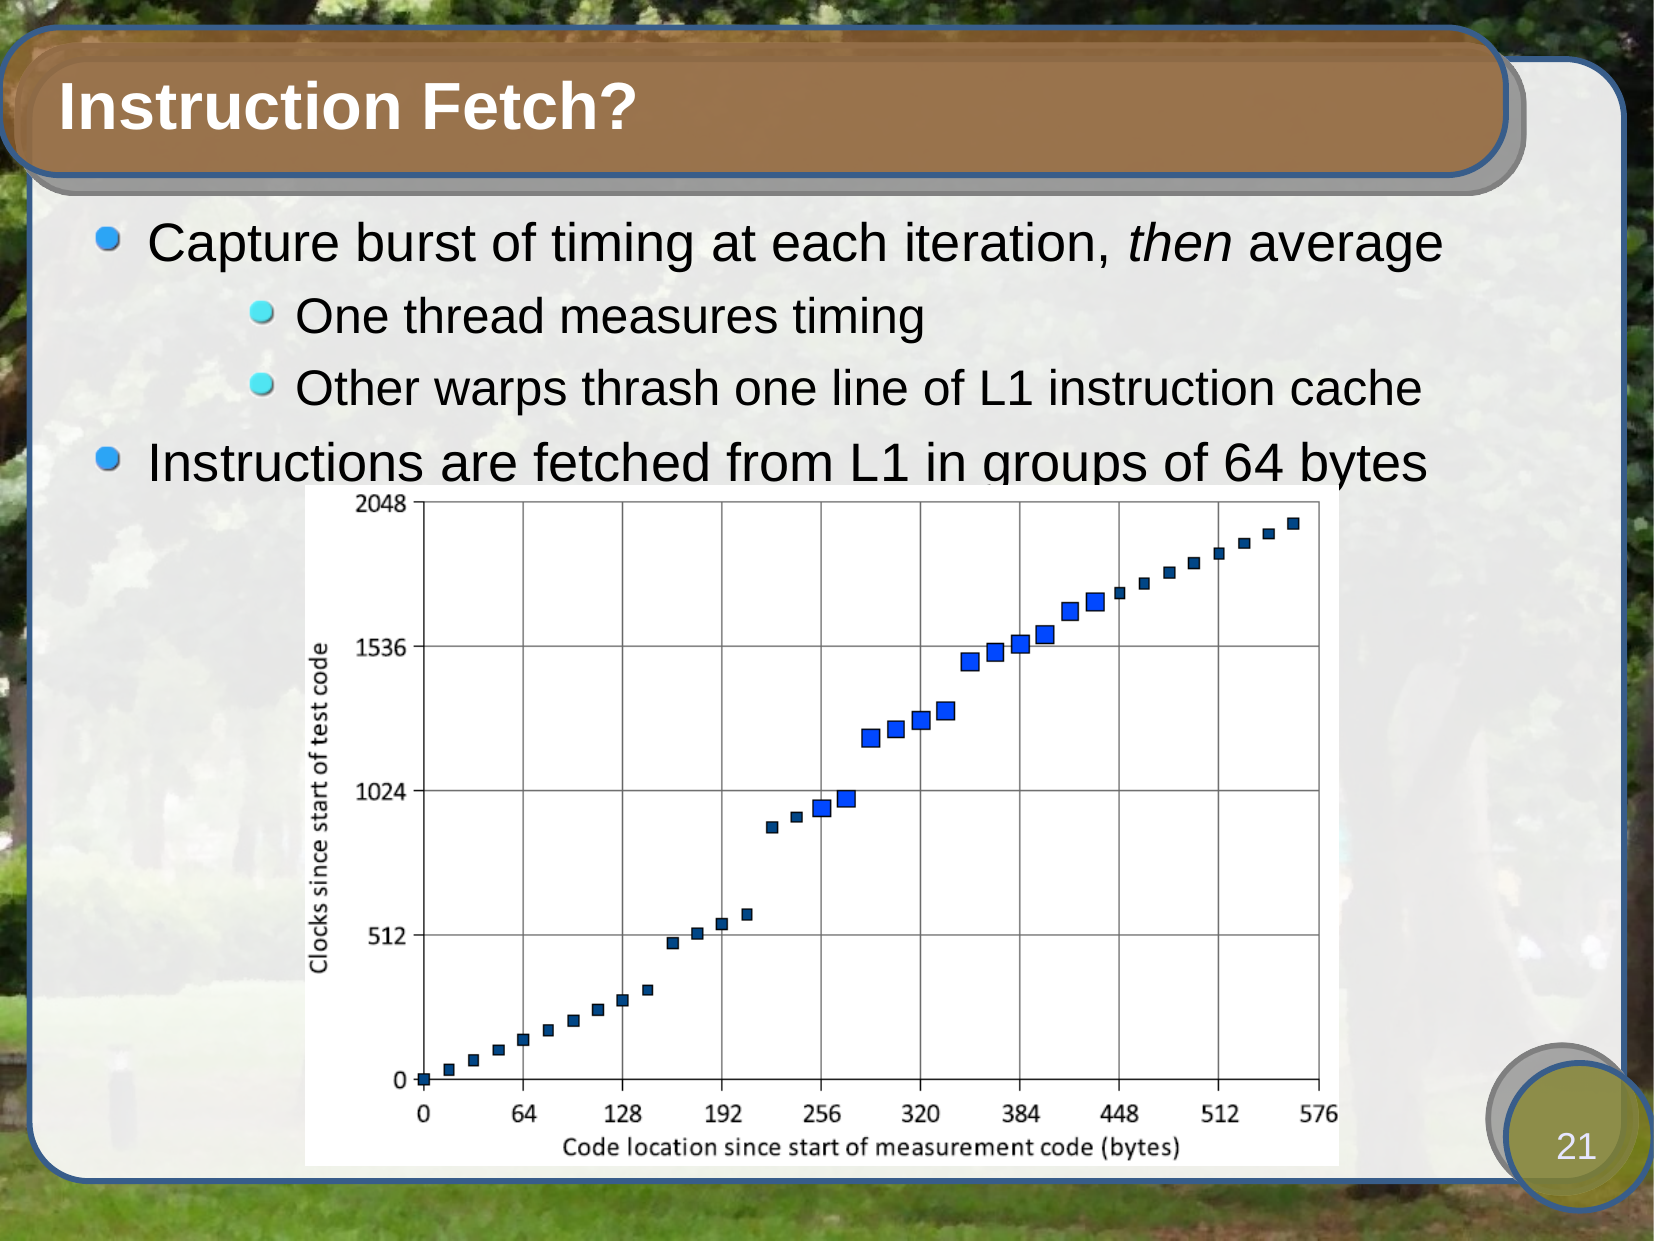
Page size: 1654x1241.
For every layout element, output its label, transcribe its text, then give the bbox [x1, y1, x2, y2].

text_box [1529, 1122, 1625, 1179]
title Instruction Fetch? [59, 36, 1447, 170]
picture [305, 485, 1339, 1166]
list Capture burst of timing at each iteration, then average One thread measures timing Other warps thrash one line of L1 instruction cache Instructions are fetched from L1 in groups of 64 bytes [59, 206, 1595, 1137]
